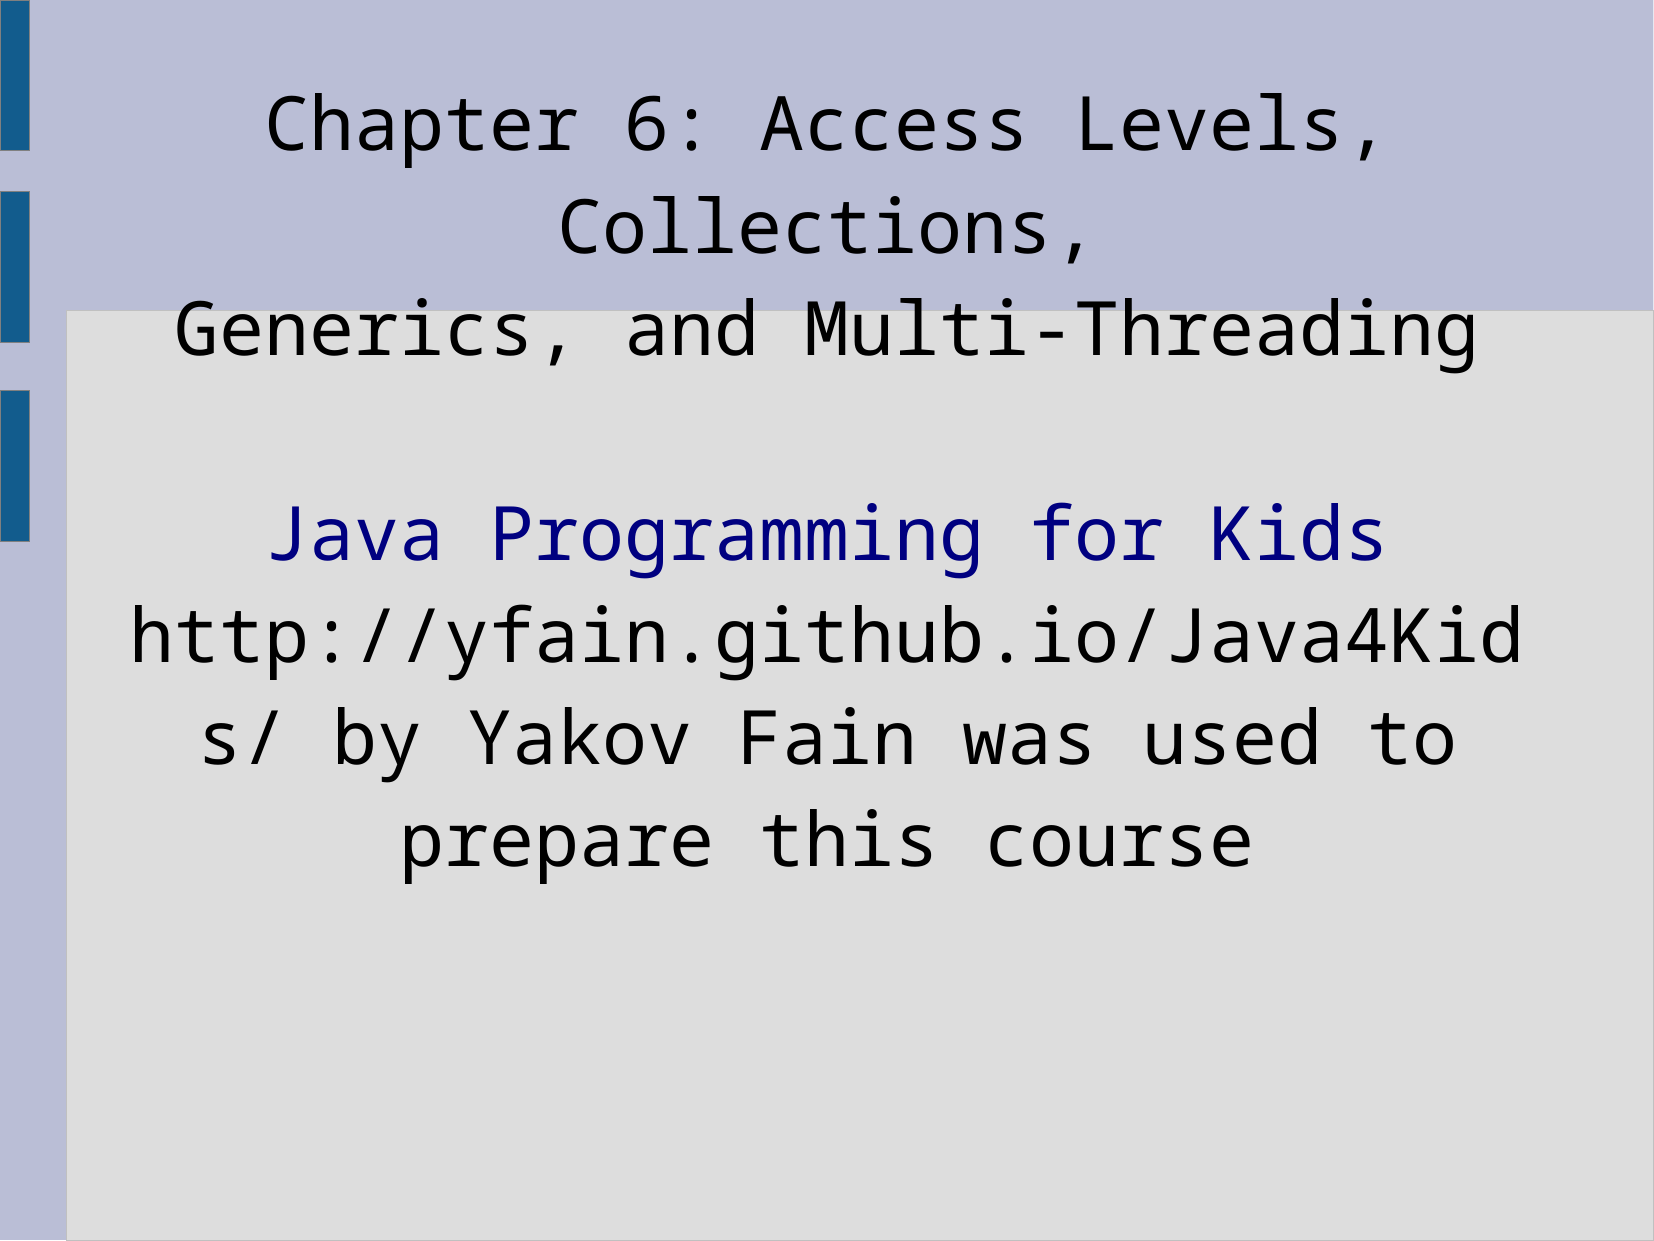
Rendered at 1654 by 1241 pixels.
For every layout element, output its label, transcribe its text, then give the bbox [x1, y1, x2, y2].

subtitle Chapter 6: Access Levels, Collections, Generics, and Multi-Threading Java Programming for Kids http://yfain.github.io/Java4Kids/ by Yakov Fain was used to prepare this course [121, 165, 1534, 1241]
